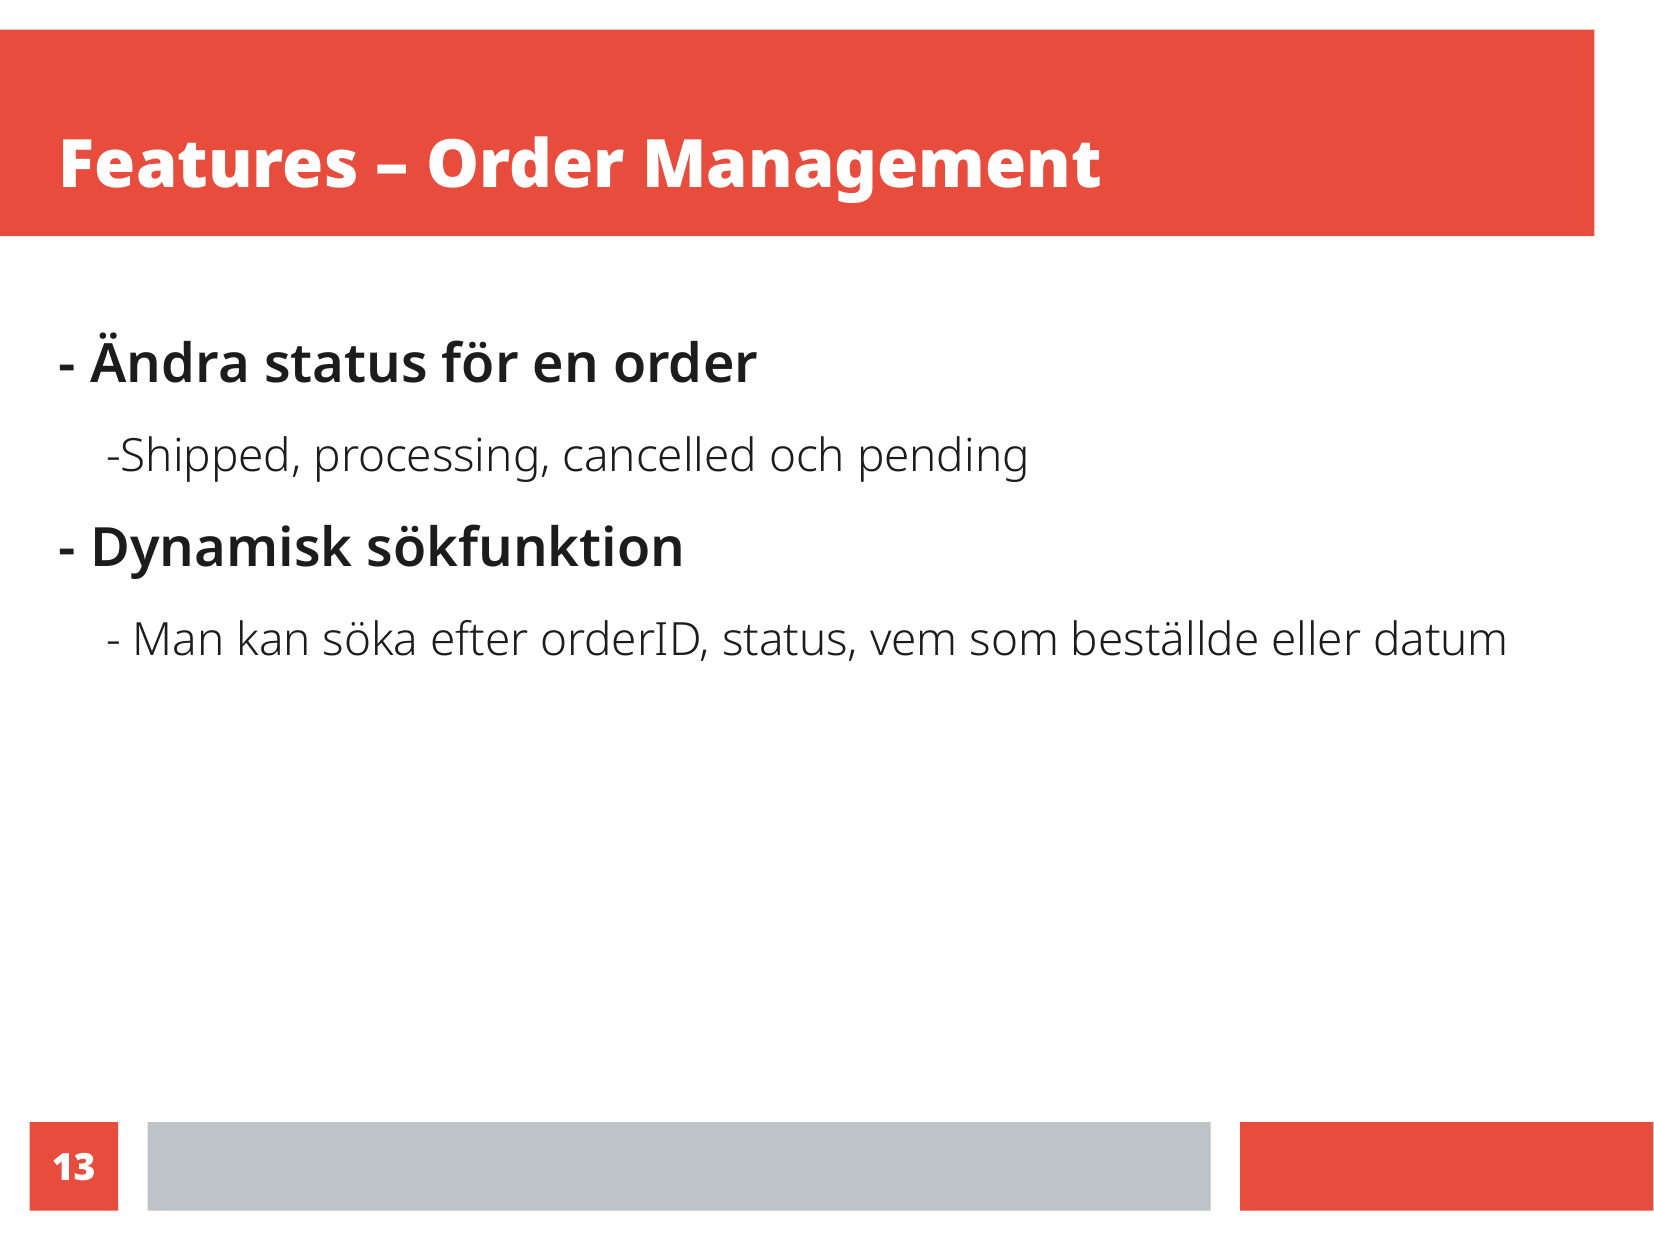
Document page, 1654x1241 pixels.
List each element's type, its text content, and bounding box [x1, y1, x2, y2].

list - Ändra status för en order -Shipped, processing, cancelled och pending - Dynamisk sökfunktion - Man kan söka efter orderID, status, vem som beställde eller datum [59, 324, 1565, 1093]
title Features – Order Management [59, 59, 1595, 207]
